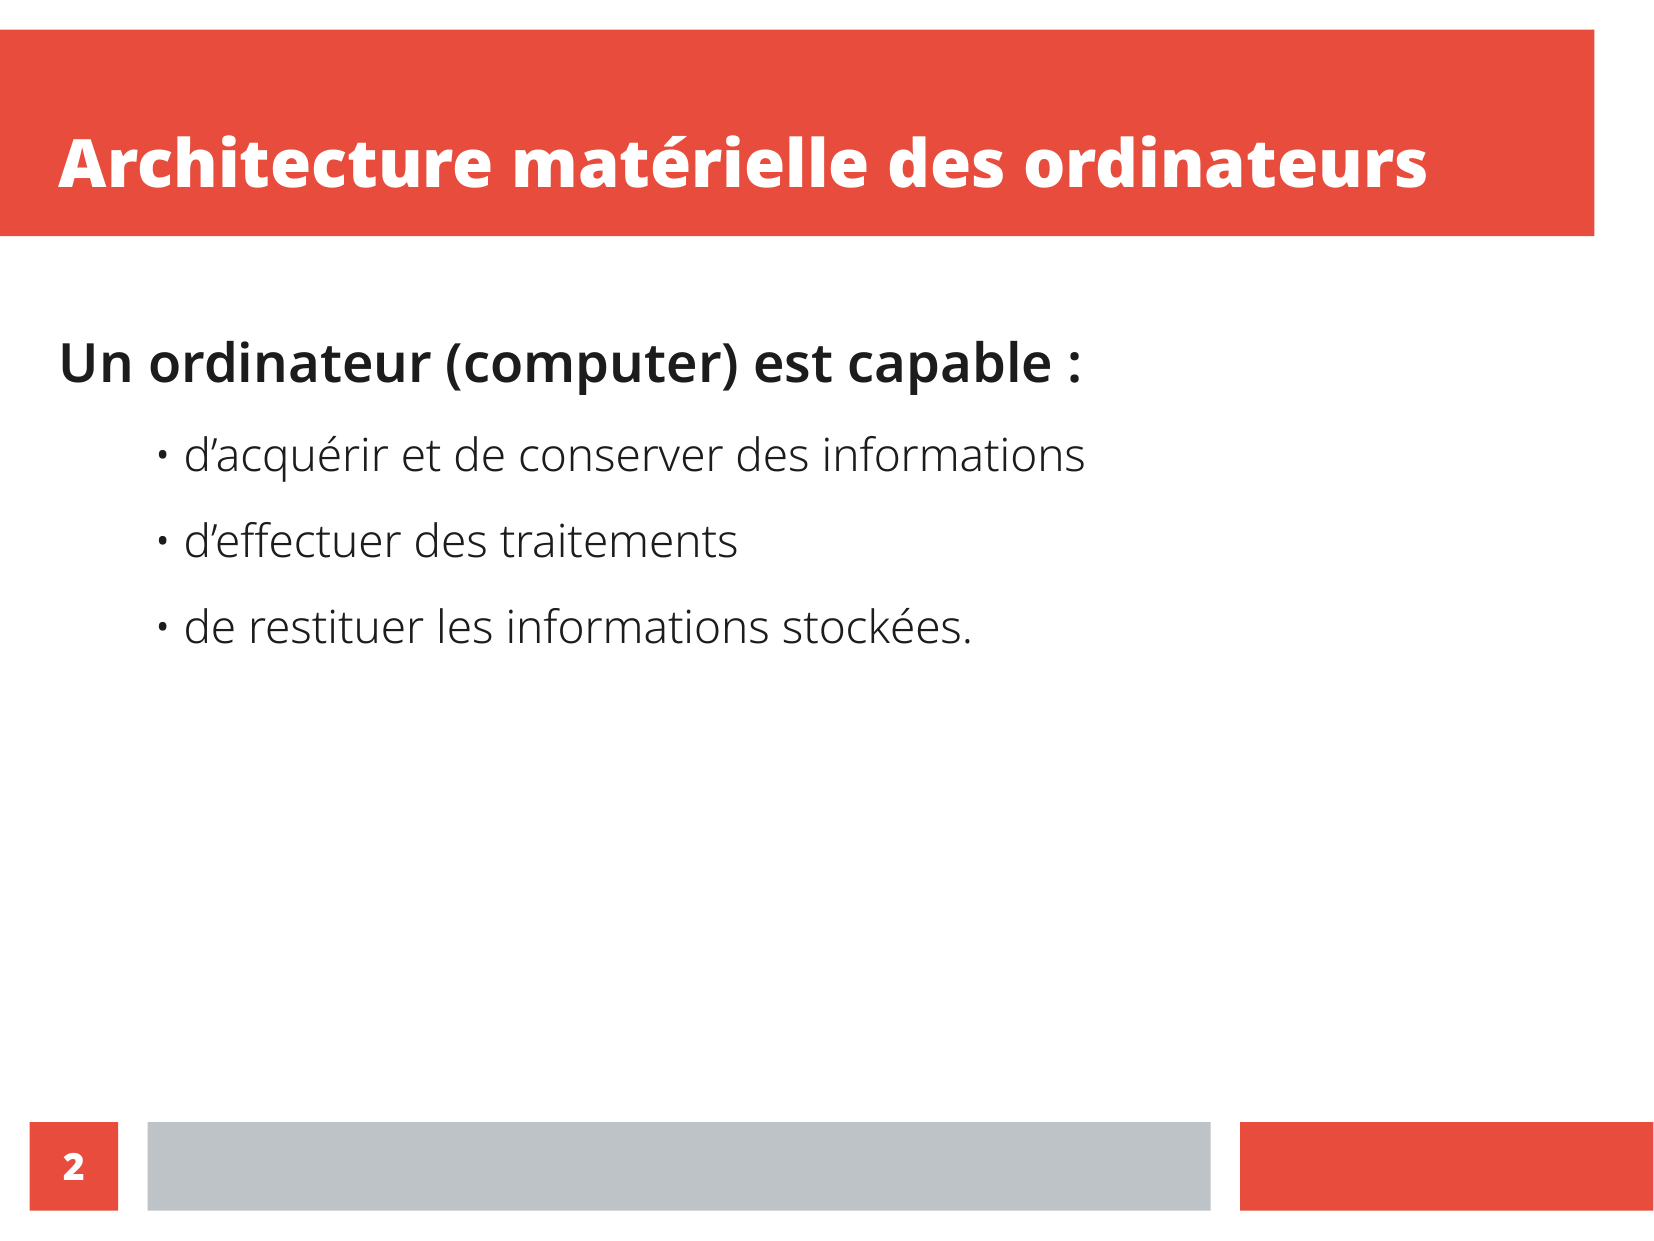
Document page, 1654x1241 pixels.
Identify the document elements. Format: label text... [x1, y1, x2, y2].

title Architecture matérielle des ordinateurs [59, 59, 1595, 207]
list Un ordinateur (computer) est capable : • d’acquérir et de conserver des informations • d’effectuer des traitements • de restituer les informations stockées. [59, 324, 1565, 1093]
